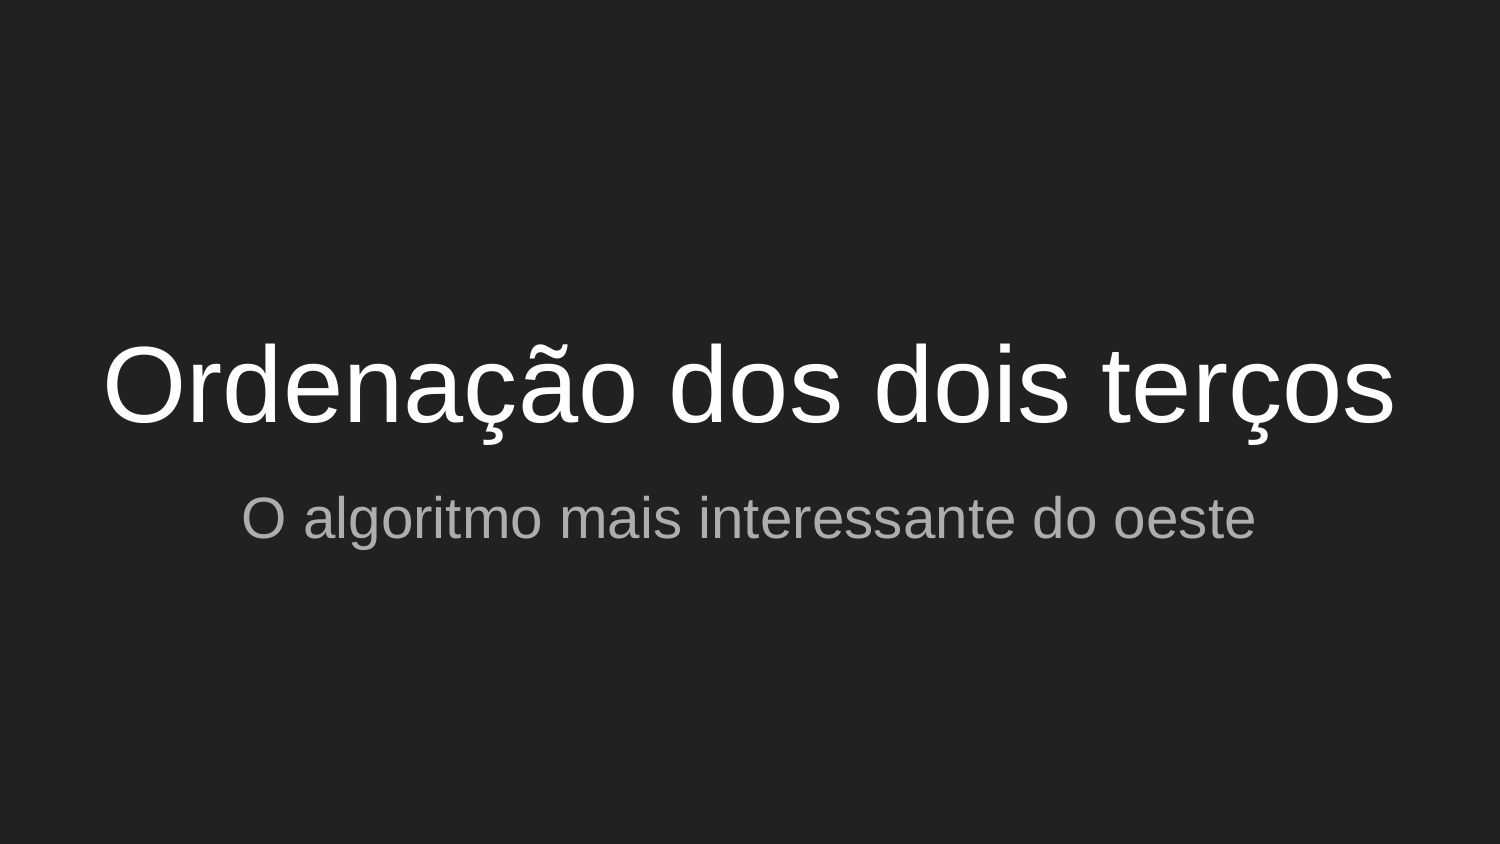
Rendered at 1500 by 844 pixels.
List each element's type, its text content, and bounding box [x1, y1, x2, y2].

title Ordenação dos dois terços [51, 122, 1449, 459]
subtitle O algoritmo mais interessante do oeste [51, 464, 1449, 595]
